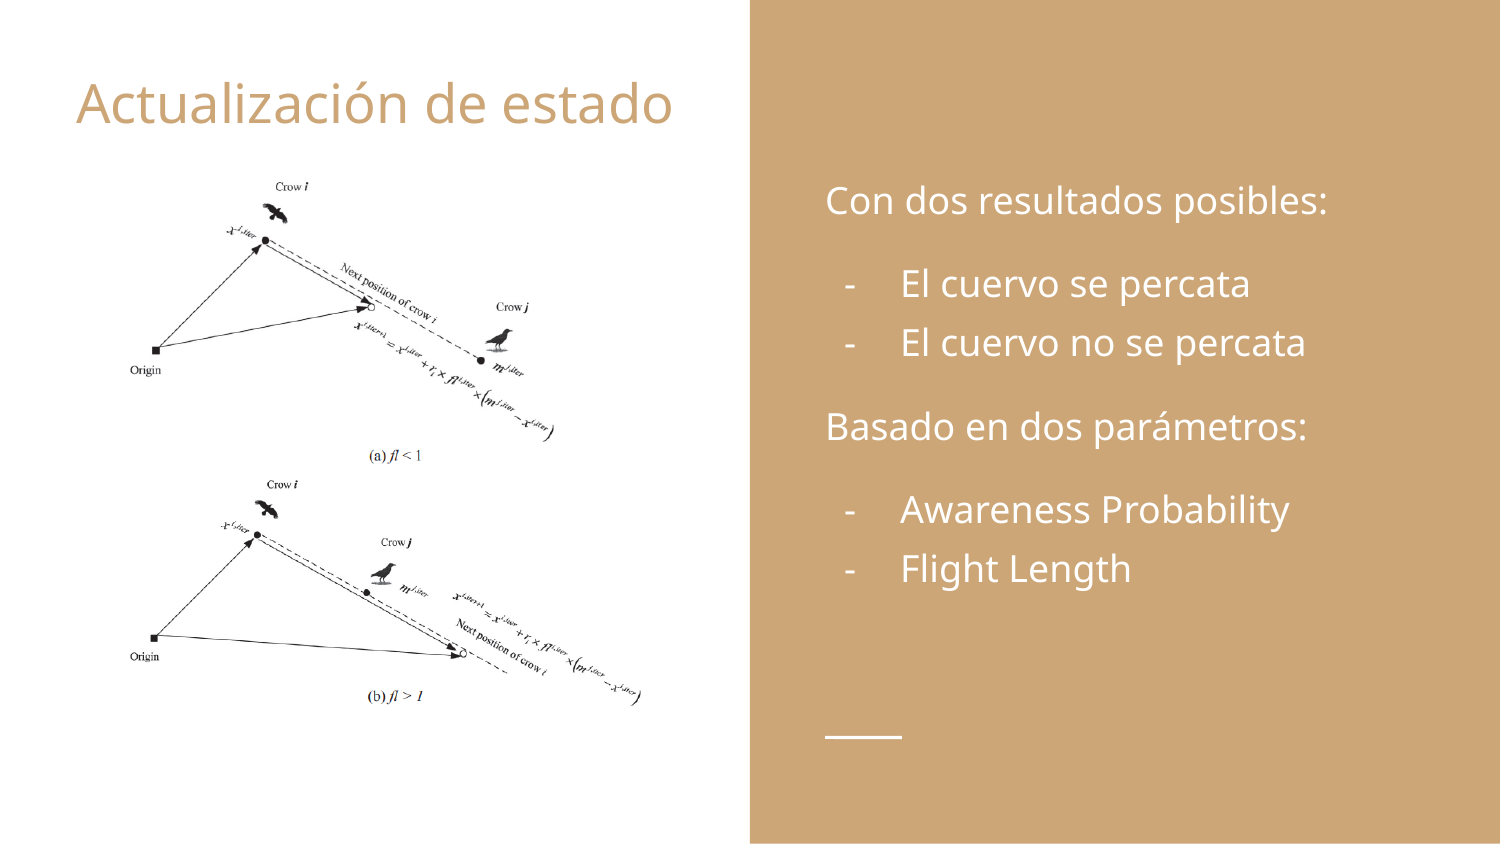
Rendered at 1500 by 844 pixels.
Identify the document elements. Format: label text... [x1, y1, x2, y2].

title Actualización de estado [43, 50, 708, 172]
list Con dos resultados posibles: El cuervo se percata El cuervo no se percata Basado en dos parámetros: Awareness Probability Flight Length [810, 118, 1440, 725]
picture [80, 171, 670, 713]
